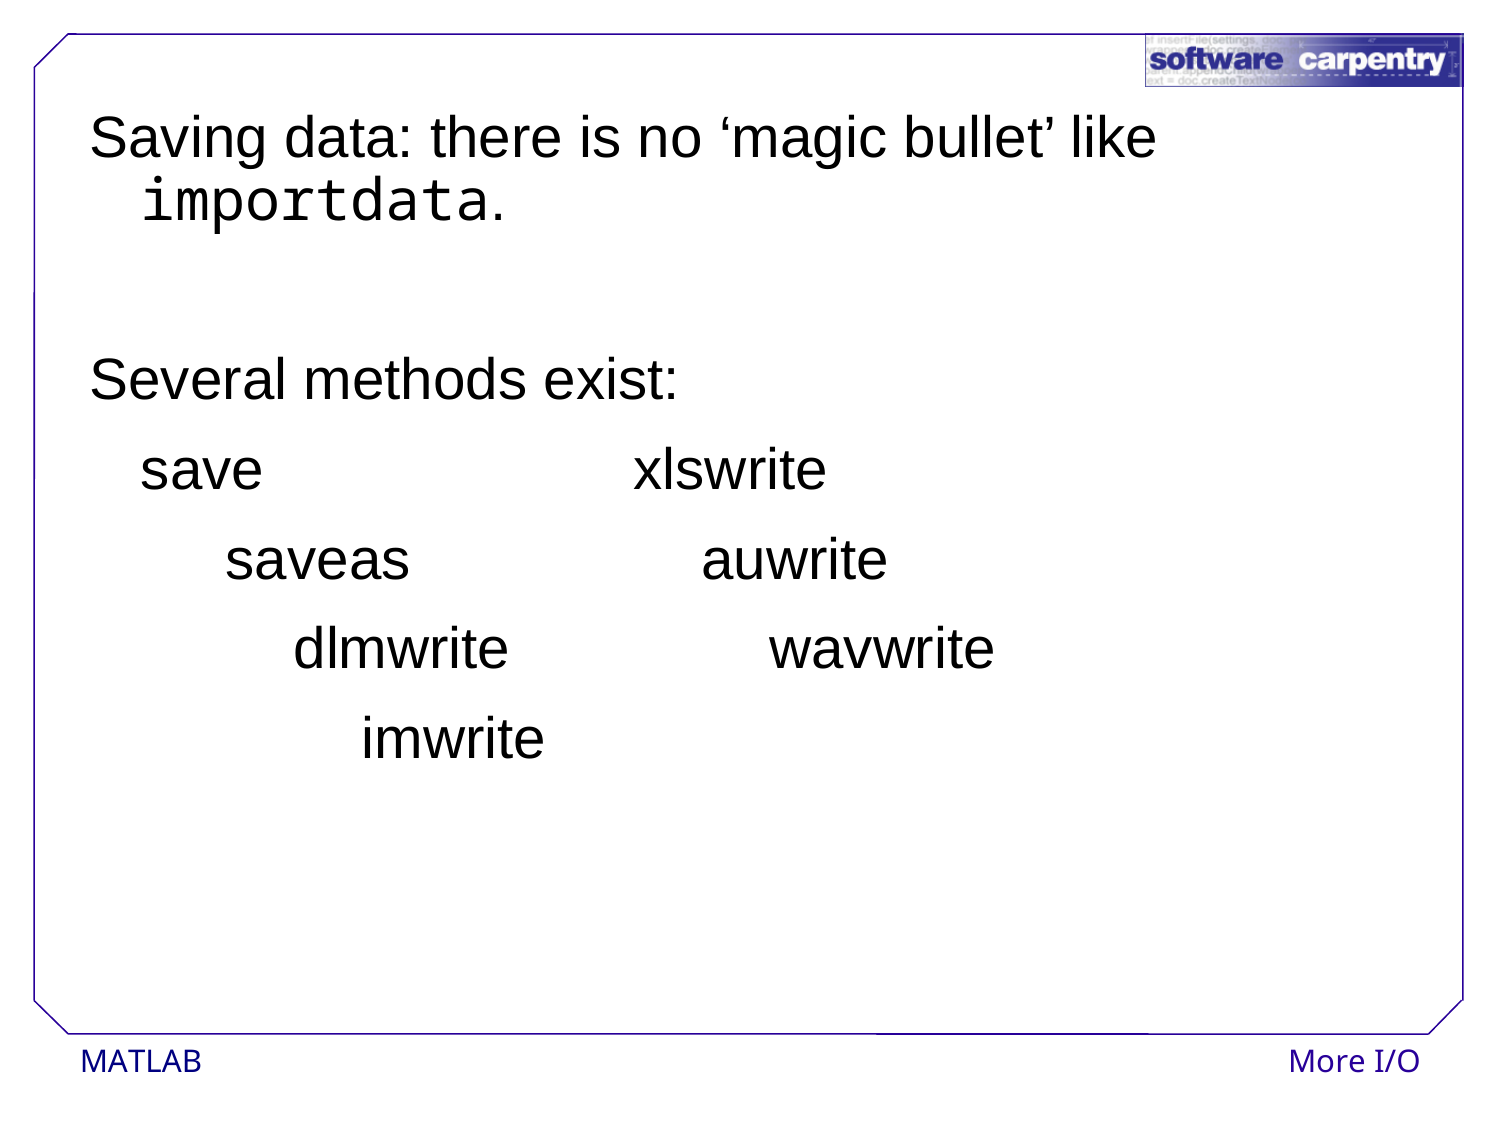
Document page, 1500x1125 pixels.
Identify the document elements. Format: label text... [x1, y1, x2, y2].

list Saving data: there is no ‘magic bullet’ like importdata. Several methods exist: save xlswrite saveas auwrite dlmwrite wavwrite imwrite [75, 99, 1363, 1013]
picture [1145, 33, 1464, 87]
